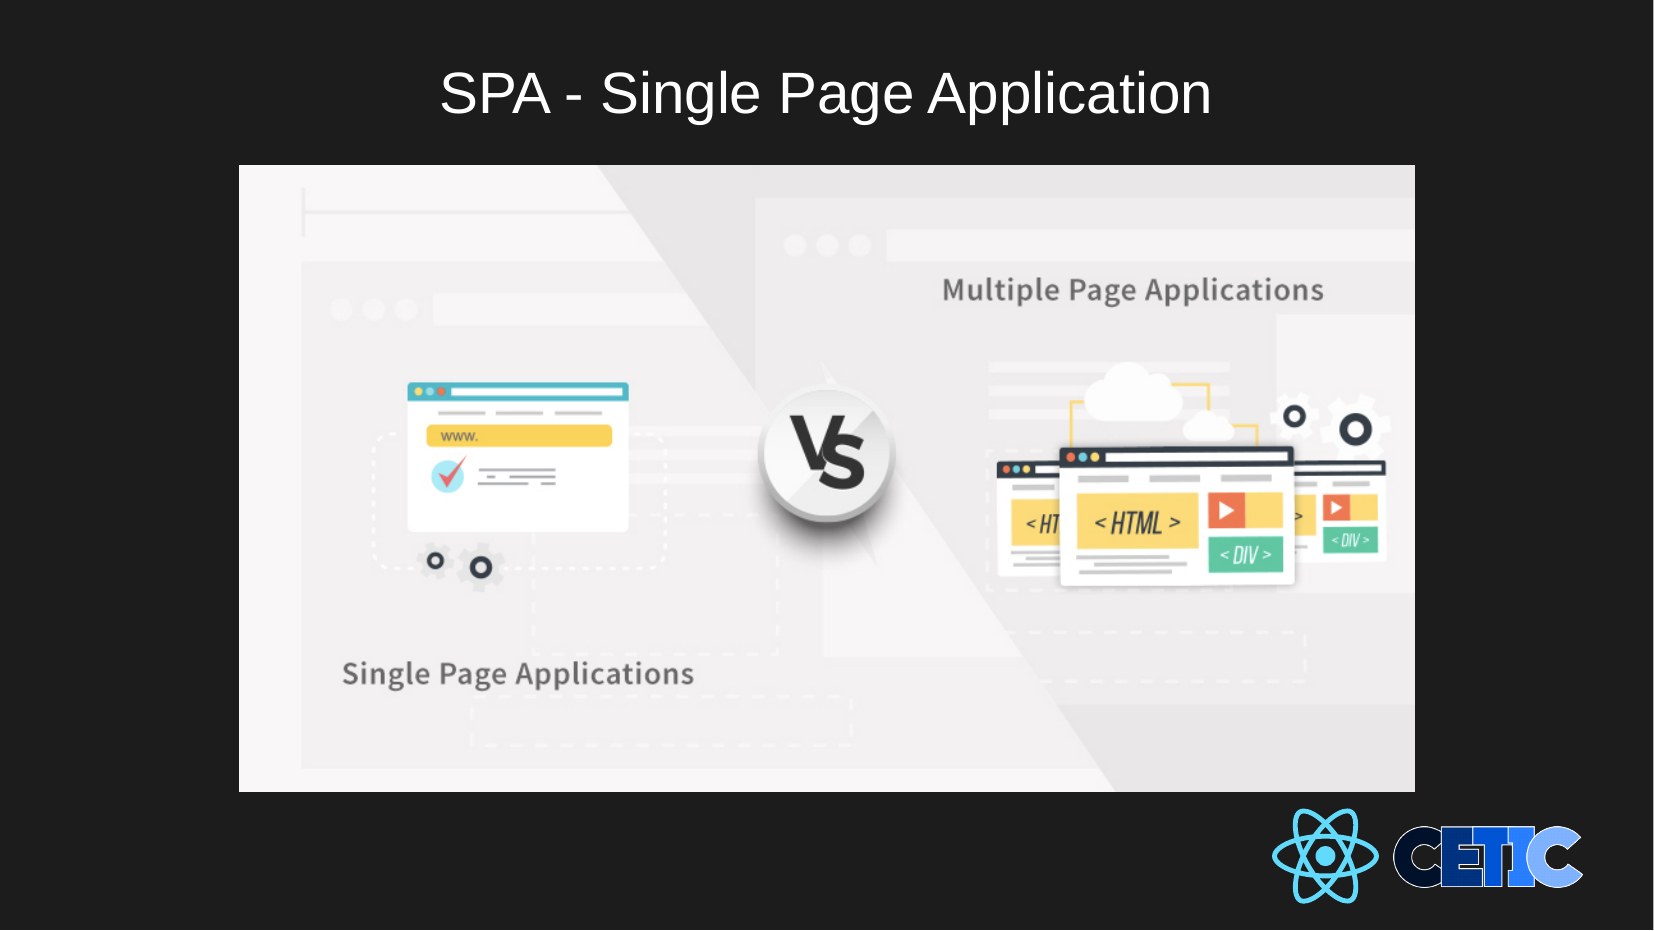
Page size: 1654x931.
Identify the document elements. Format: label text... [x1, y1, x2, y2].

text_box SPA - Single Page Application [106, 53, 1548, 199]
picture [239, 165, 1583, 922]
